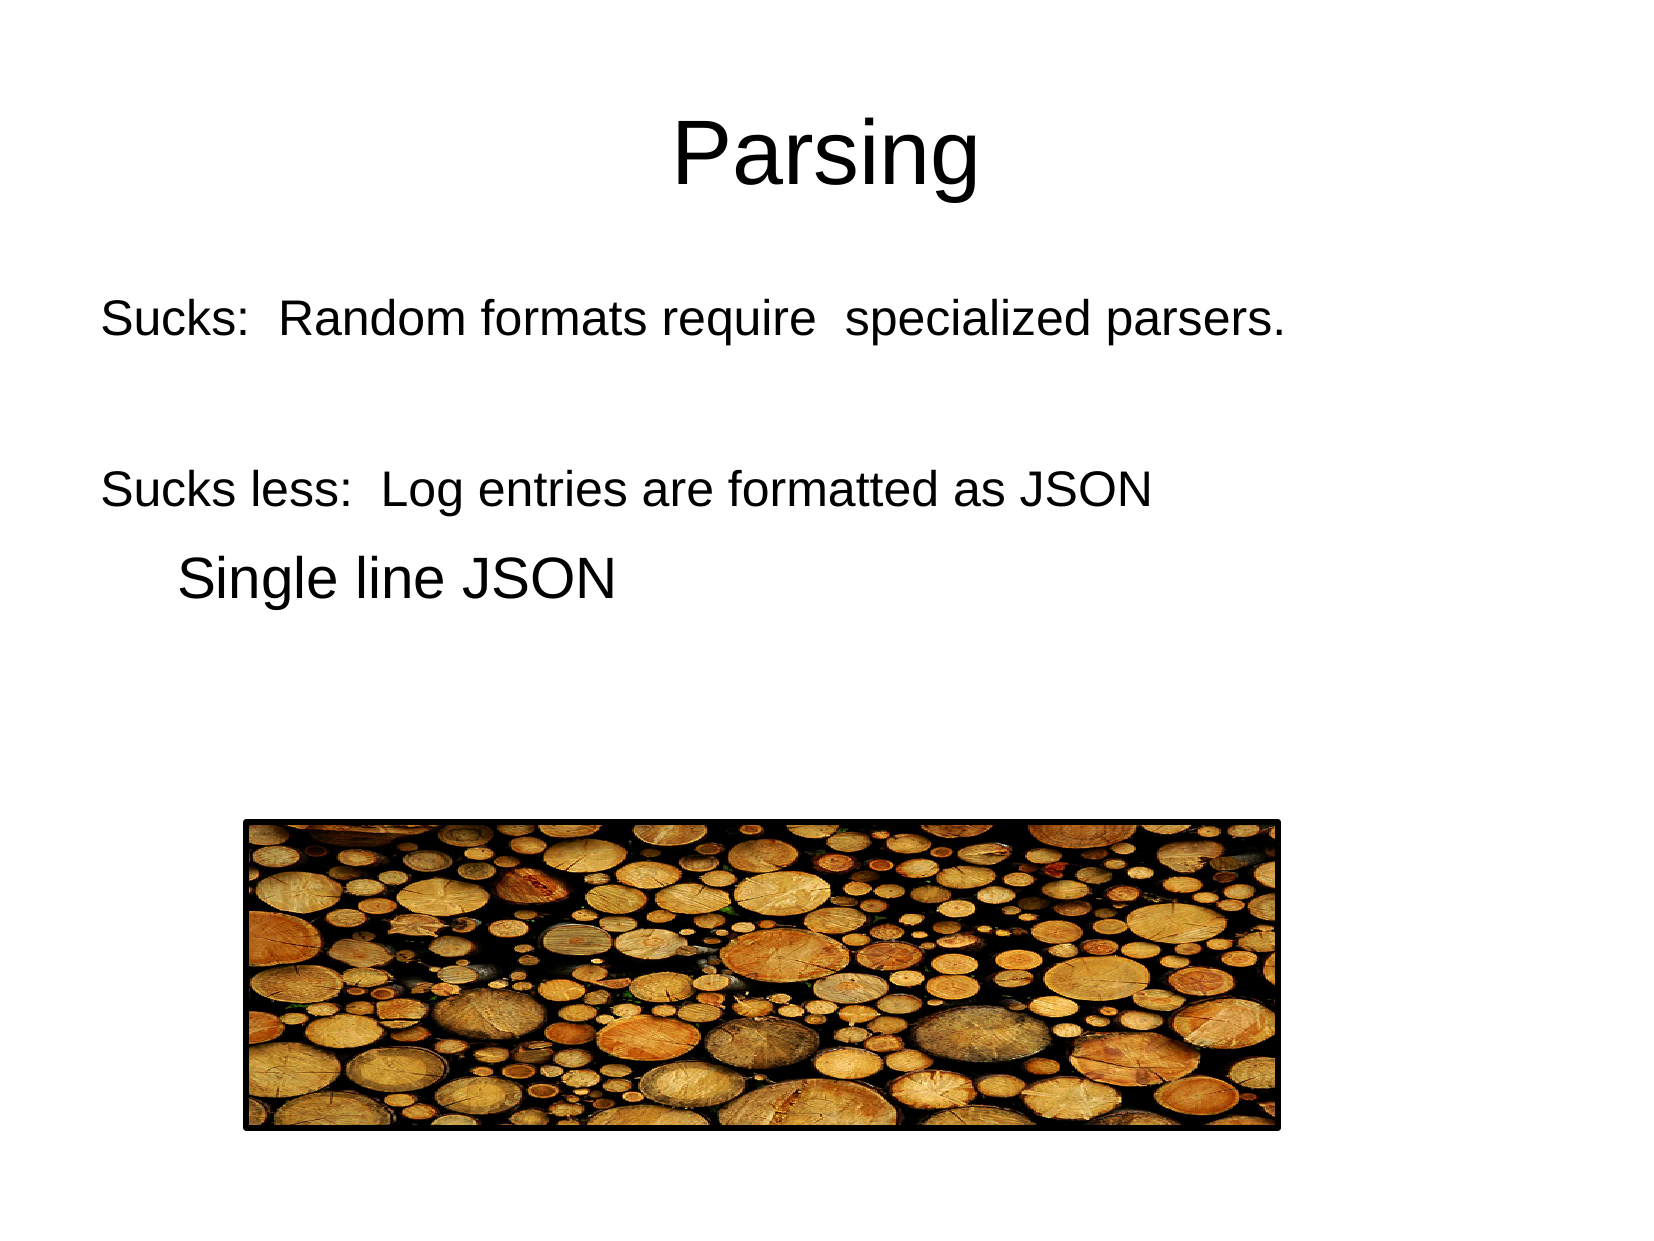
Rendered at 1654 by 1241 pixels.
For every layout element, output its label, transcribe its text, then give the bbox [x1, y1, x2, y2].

title Parsing [82, 49, 1571, 257]
list Sucks: Random formats require specialized parsers. Sucks less: Log entries are formatted as JSON Single line JSON [82, 290, 1571, 1109]
picture [249, 825, 1276, 1126]
